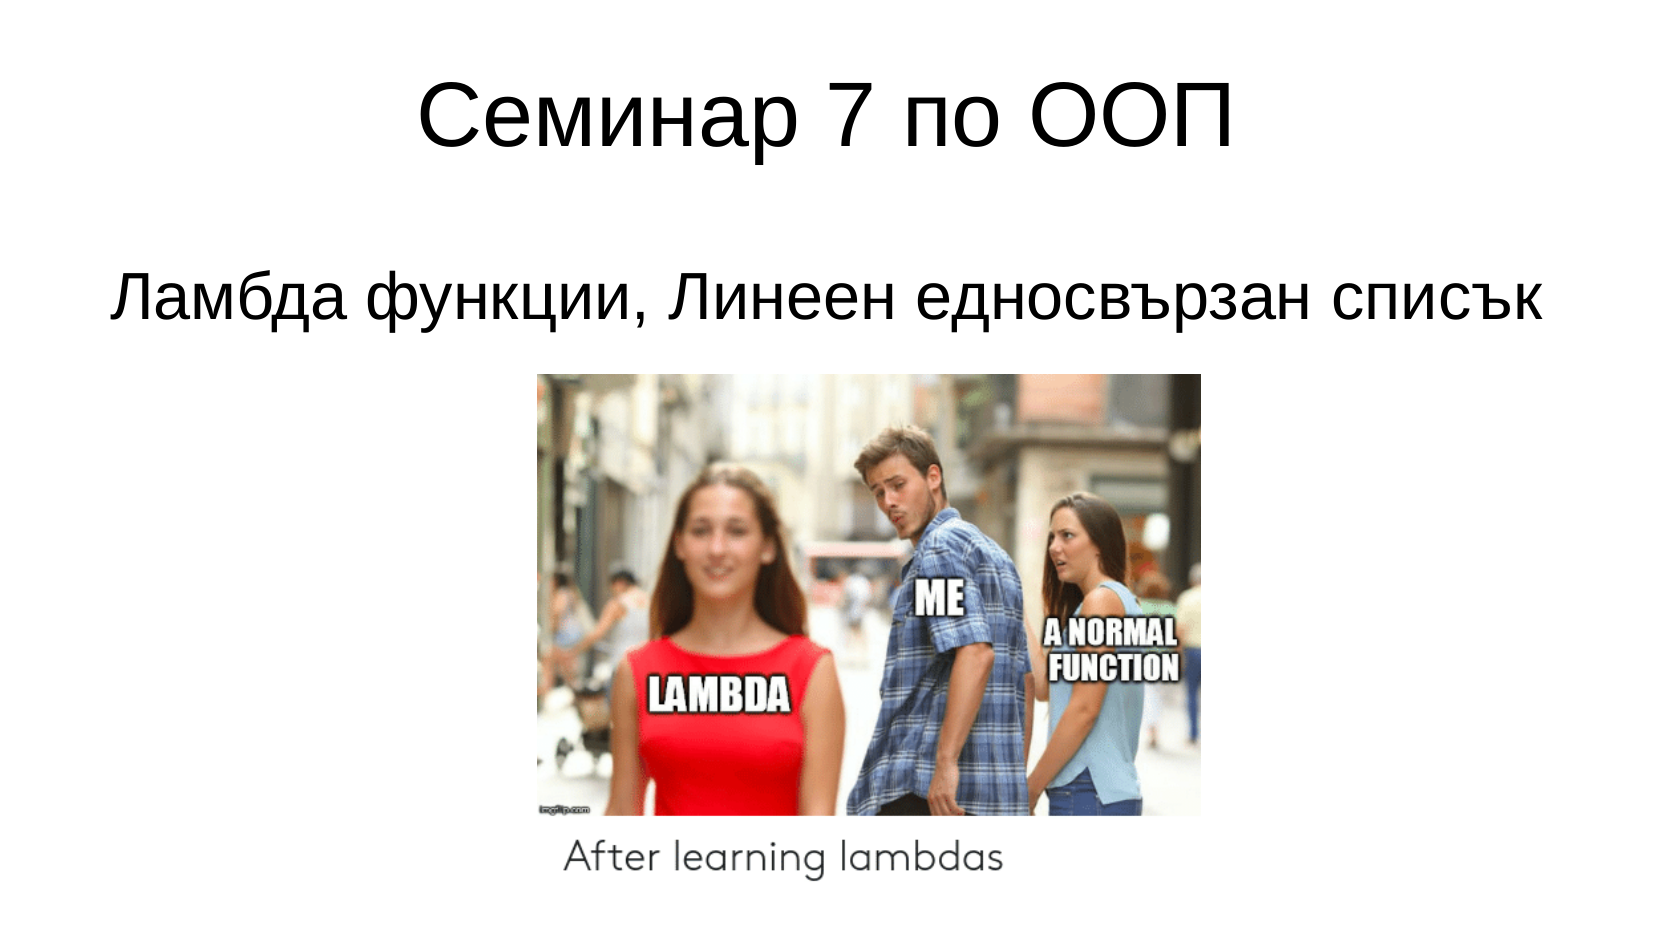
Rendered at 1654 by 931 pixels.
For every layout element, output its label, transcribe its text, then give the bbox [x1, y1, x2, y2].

picture [537, 374, 1201, 901]
subtitle Ламбда функции, Линеен едносвързан списък [82, 217, 1571, 376]
title Семинар 7 по ООП [82, 37, 1571, 193]
